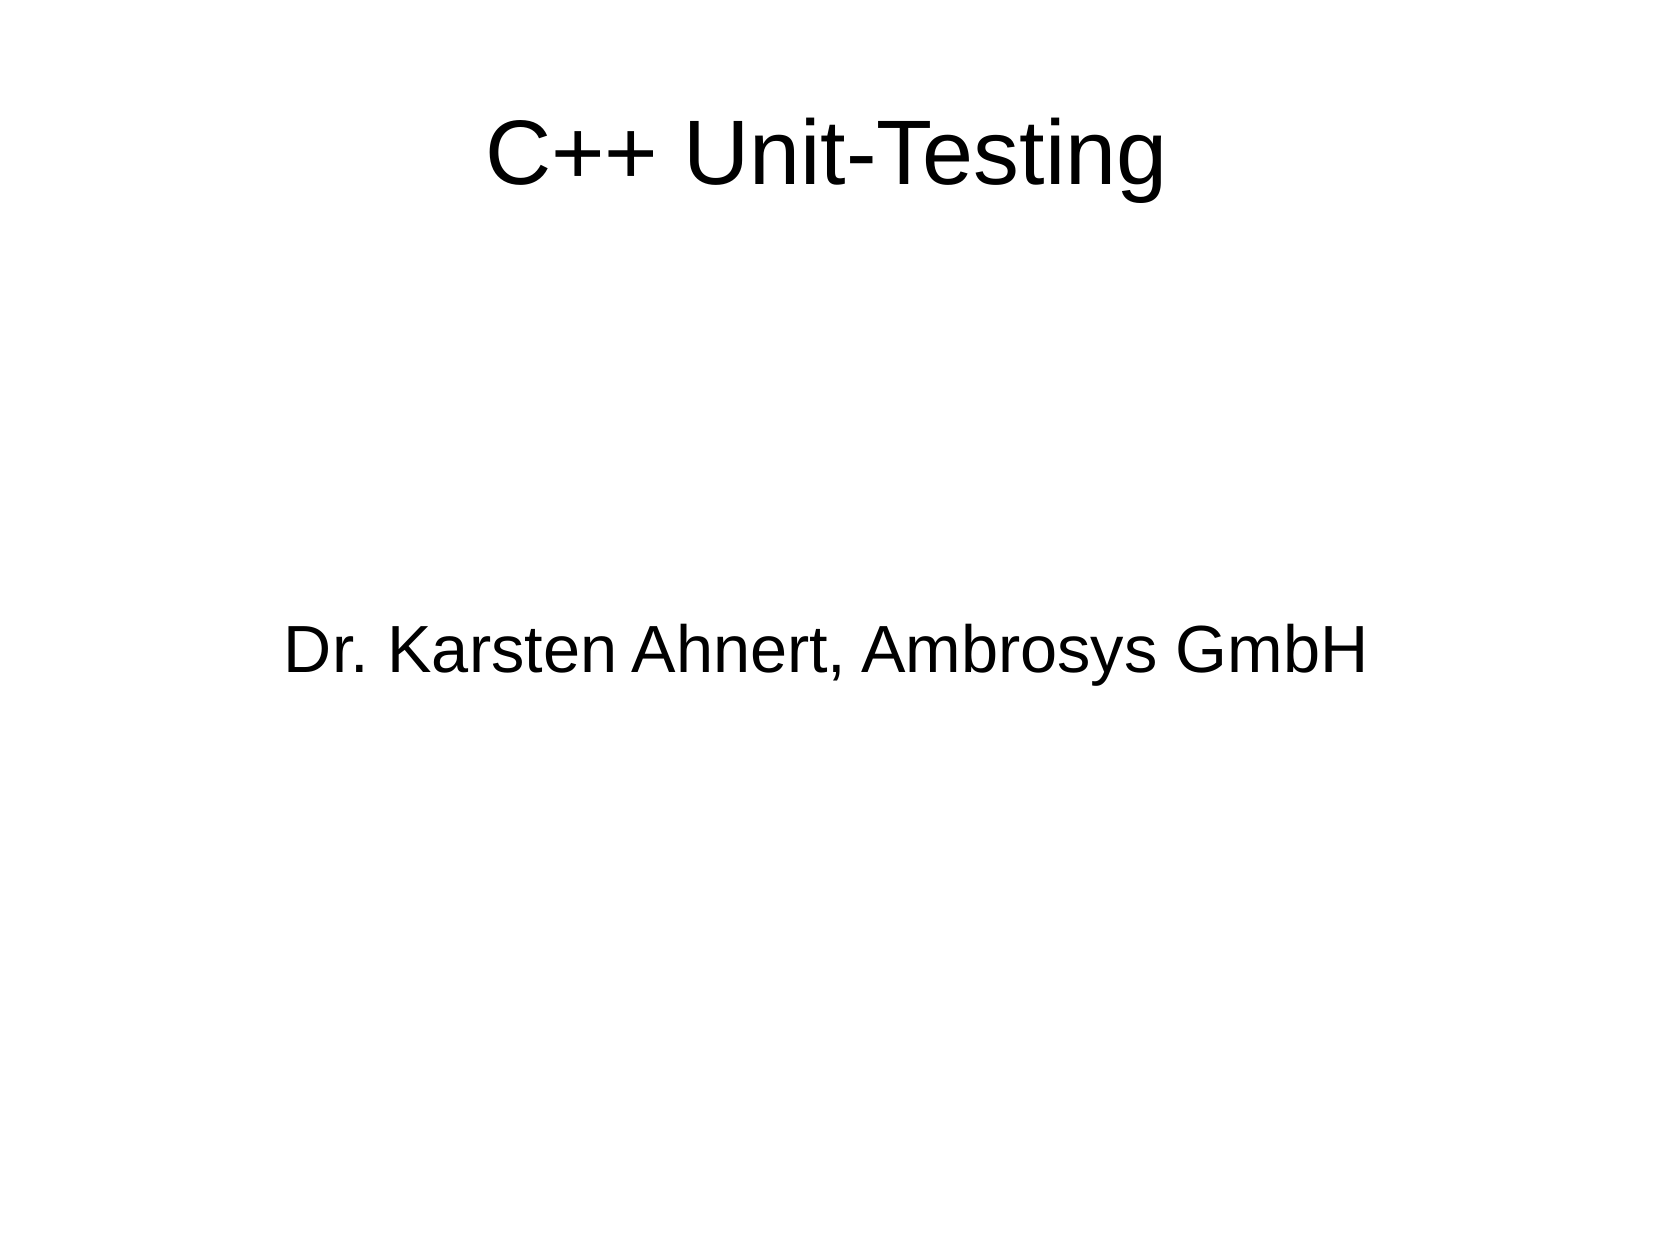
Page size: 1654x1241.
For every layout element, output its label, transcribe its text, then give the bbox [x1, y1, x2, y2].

subtitle Dr. Karsten Ahnert, Ambrosys GmbH [82, 290, 1571, 1010]
title C++ Unit-Testing [82, 49, 1571, 257]
